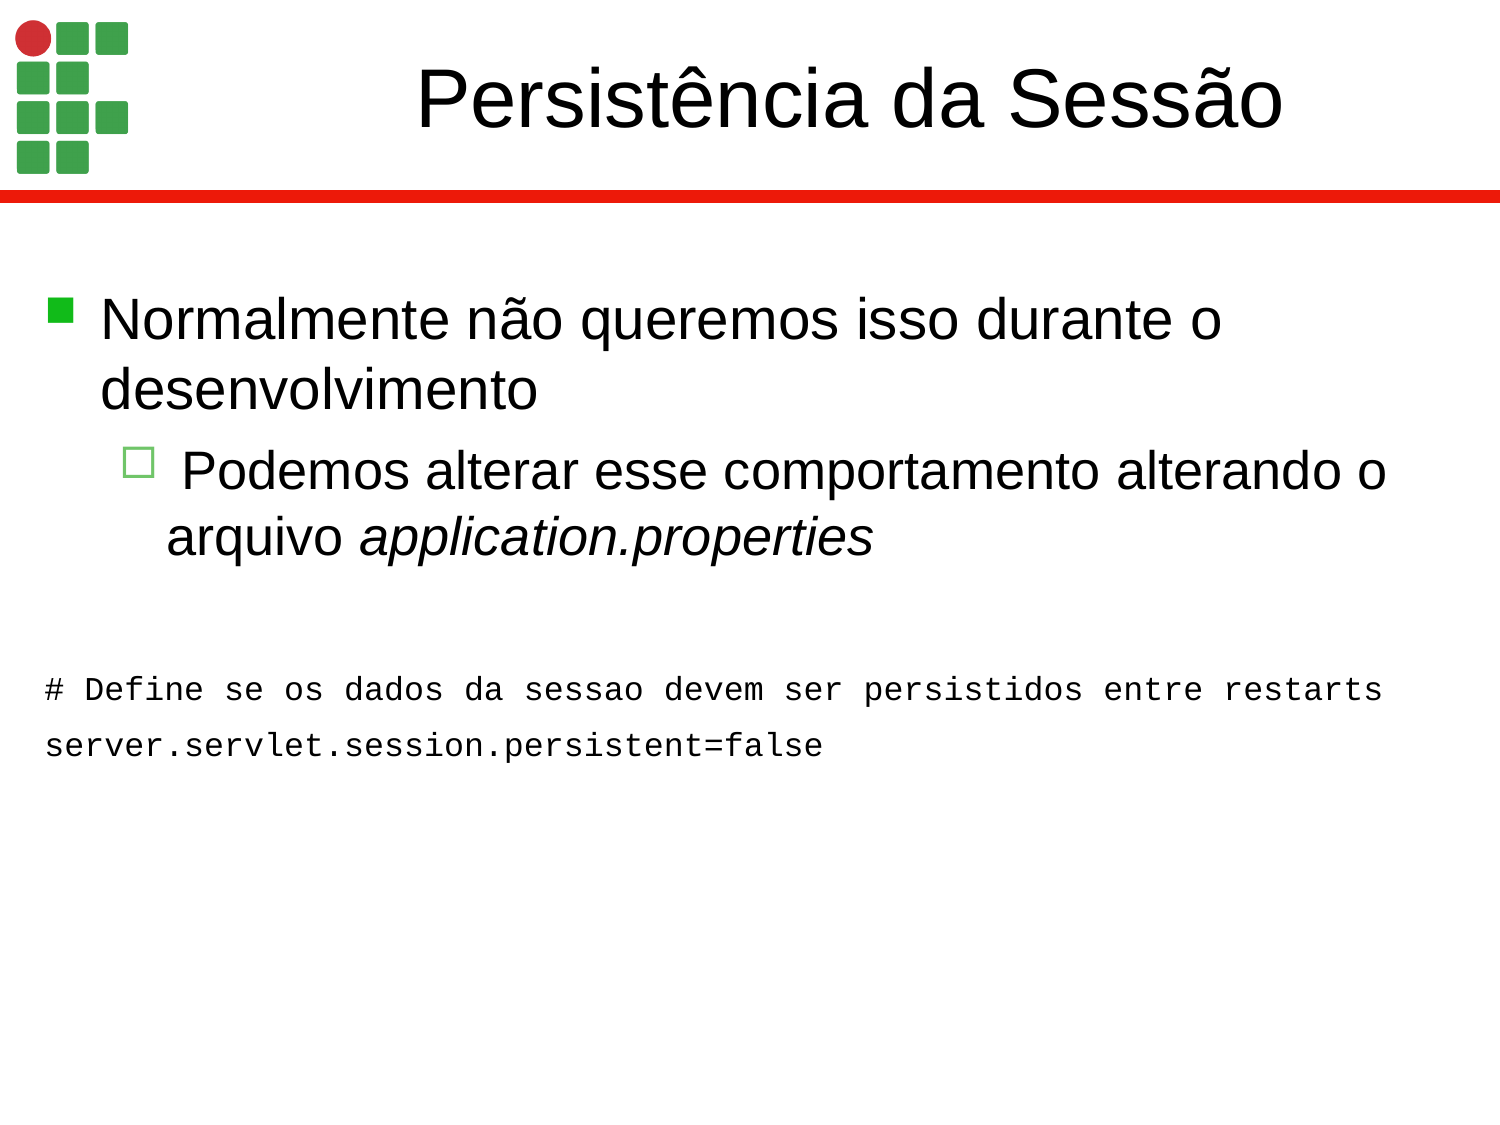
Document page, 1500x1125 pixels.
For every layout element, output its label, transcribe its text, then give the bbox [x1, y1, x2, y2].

title Persistência da Sessão [230, 0, 1471, 188]
list Normalmente não queremos isso durante o desenvolvimento Podemos alterar esse comportamento alterando o arquivo application.properties # Define se os dados da sessao devem ser persistidos entre restarts server.servlet.session.persistent=false [29, 219, 1471, 1102]
picture [14, 16, 130, 178]
